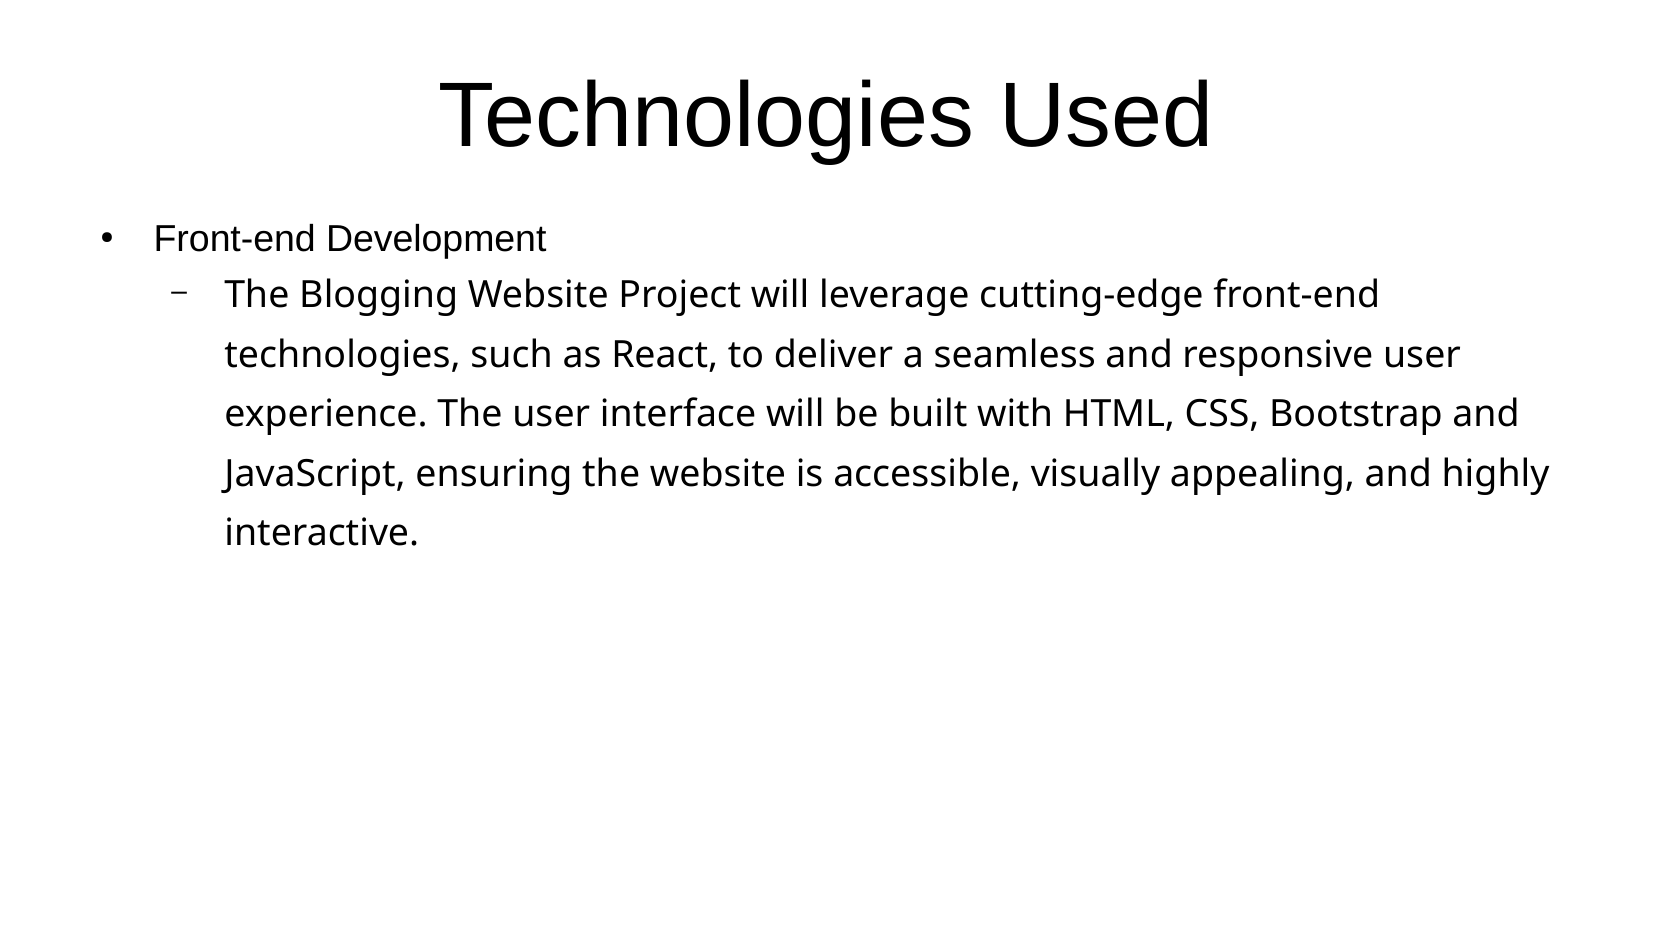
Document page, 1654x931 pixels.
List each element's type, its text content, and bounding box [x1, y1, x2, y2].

list Front-end Development The Blogging Website Project will leverage cutting-edge front-end technologies, such as React, to deliver a seamless and responsive user experience. The user interface will be built with HTML, CSS, Bootstrap and JavaScript, ensuring the website is accessible, visually appealing, and highly interactive. [82, 217, 1571, 758]
title Technologies Used [82, 37, 1571, 193]
